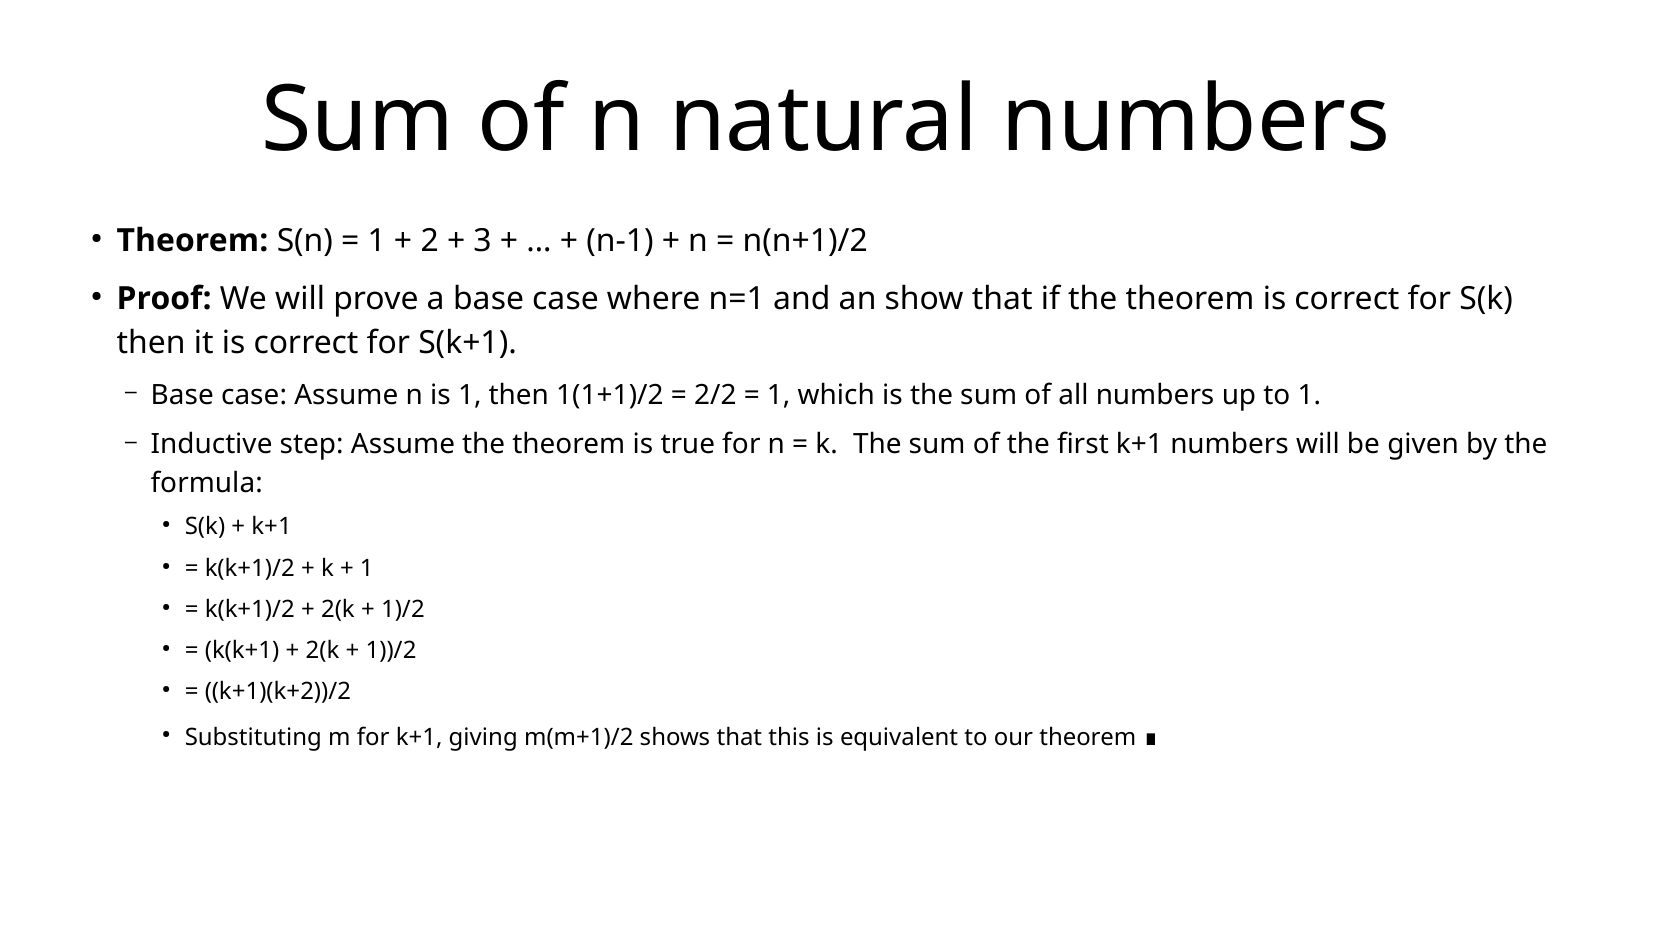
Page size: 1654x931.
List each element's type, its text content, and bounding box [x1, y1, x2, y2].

title Sum of n natural numbers [82, 37, 1571, 193]
list Theorem: S(n) = 1 + 2 + 3 + … + (n-1) + n = n(n+1)/2 Proof: We will prove a base case where n=1 and an show that if the theorem is correct for S(k) then it is correct for S(k+1). Base case: Assume n is 1, then 1(1+1)/2 = 2/2 = 1, which is the sum of all numbers up to 1. Inductive step: Assume the theorem is true for n = k. The sum of the first k+1 numbers will be given by the formula: S(k) + k+1 = k(k+1)/2 + k + 1 = k(k+1)/2 + 2(k + 1)/2 = (k(k+1) + 2(k + 1))/2 = ((k+1)(k+2))/2 Substituting m for k+1, giving m(m+1)/2 shows that this is equivalent to our theorem ∎ [82, 217, 1571, 758]
